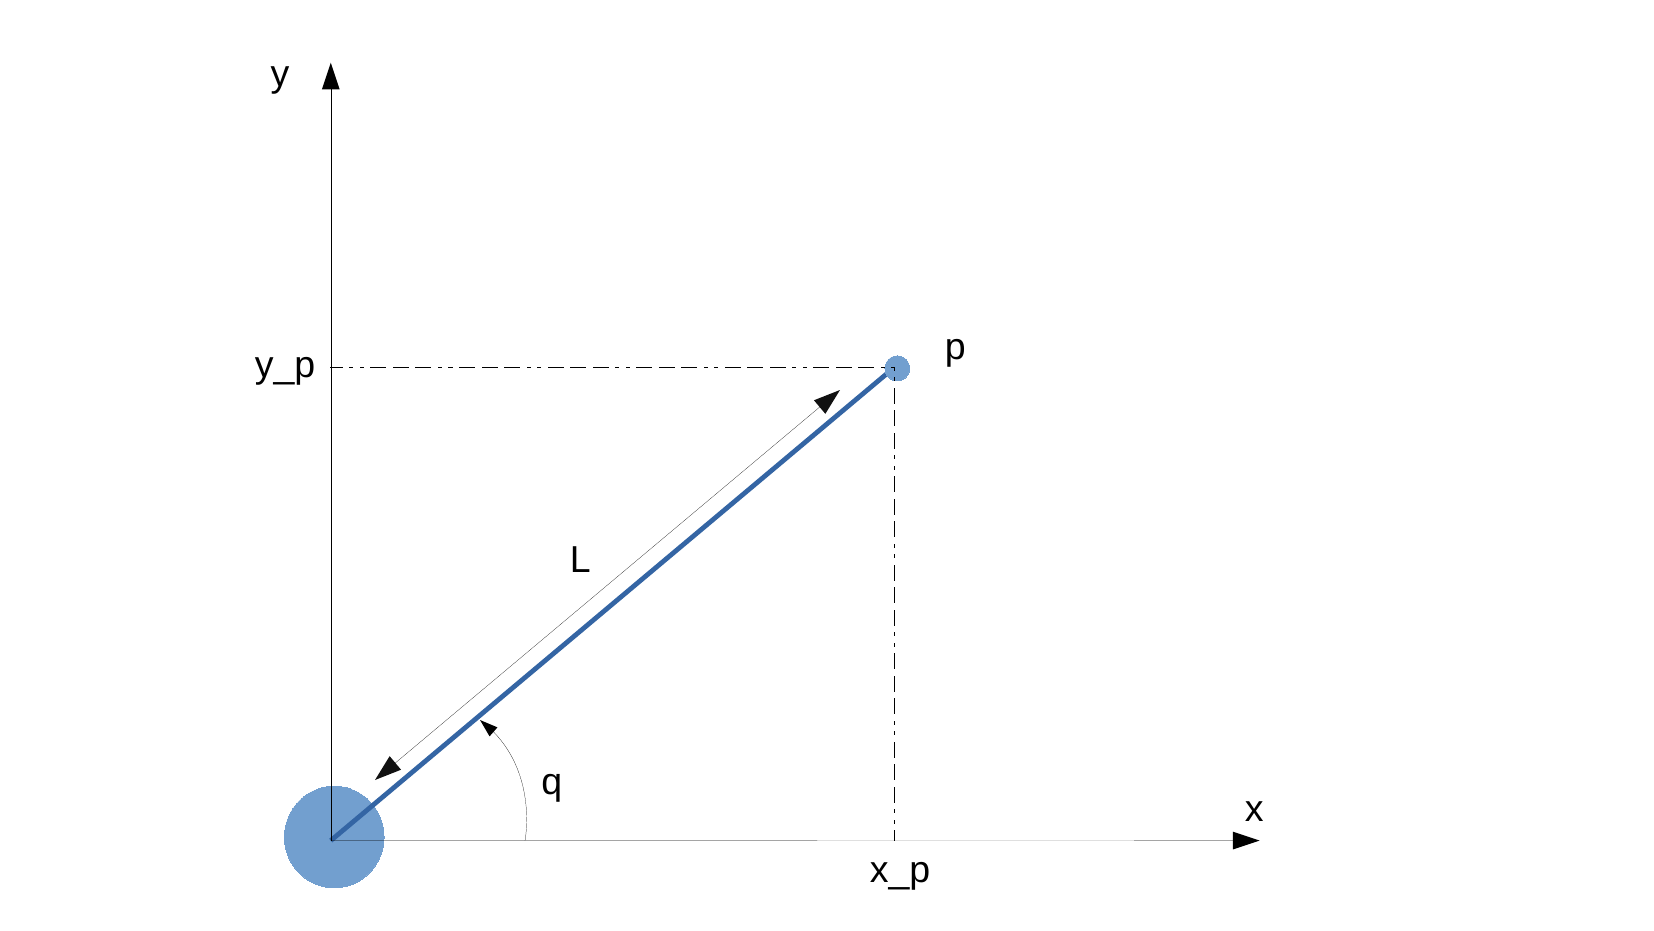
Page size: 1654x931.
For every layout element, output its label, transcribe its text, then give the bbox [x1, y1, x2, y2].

text_box p [930, 318, 1006, 376]
text_box [884, 355, 910, 381]
text_box L [555, 531, 706, 631]
text_box y_p [240, 336, 376, 436]
text_box [284, 786, 384, 888]
text_box x [1230, 780, 1306, 837]
text_box x_p [855, 840, 1006, 931]
text_box [337, 807, 385, 840]
text_box q [526, 753, 602, 811]
text_box [332, 786, 371, 835]
text_box L [555, 531, 670, 628]
text_box y [255, 45, 331, 102]
